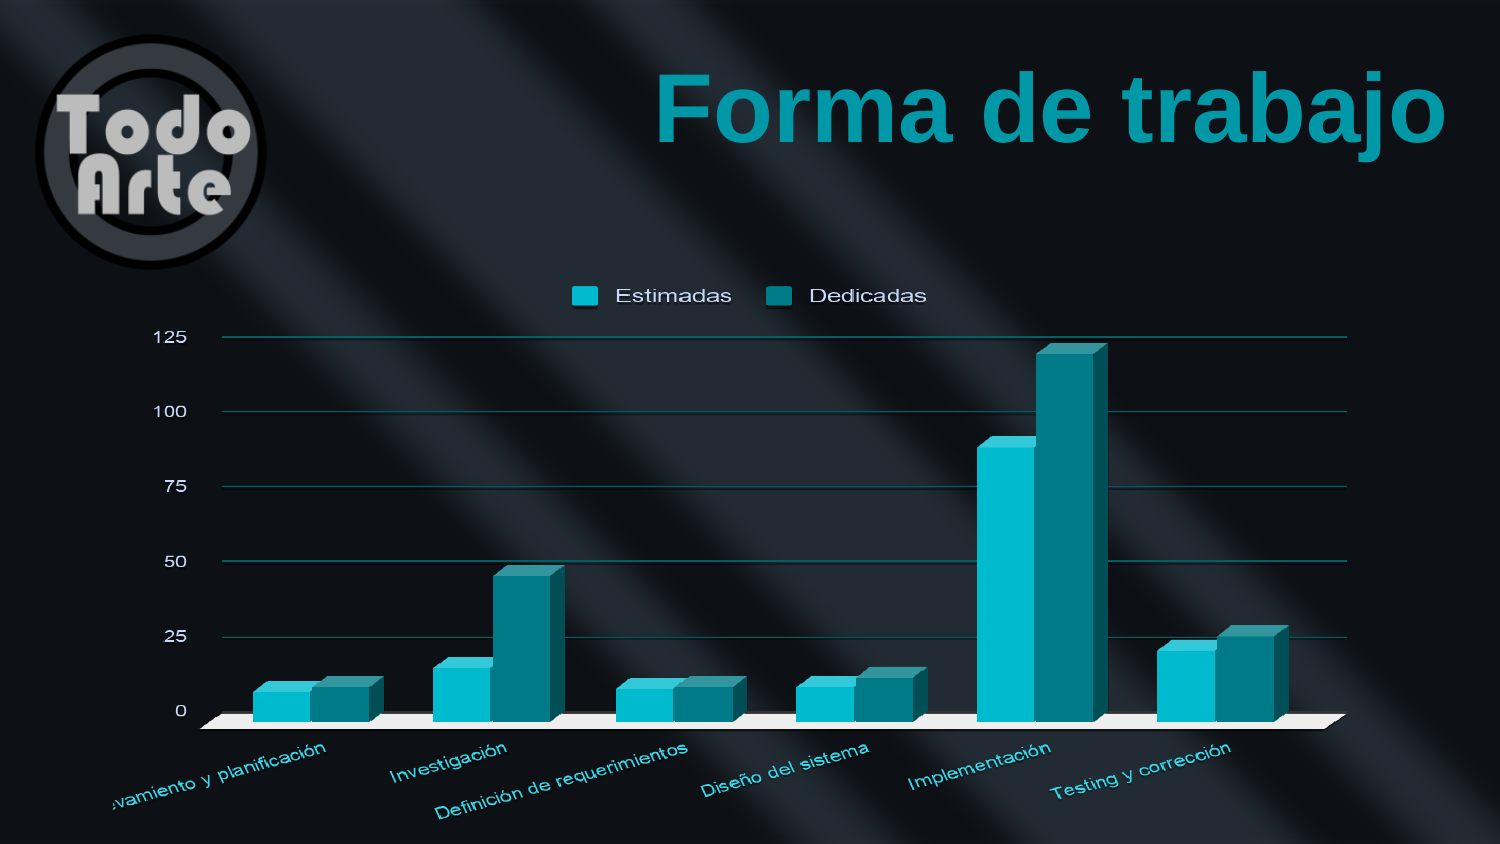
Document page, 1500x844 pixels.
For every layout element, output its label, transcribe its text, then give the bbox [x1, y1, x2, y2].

title Forma de trabajo [255, 29, 1464, 160]
picture [0, 0, 1500, 844]
